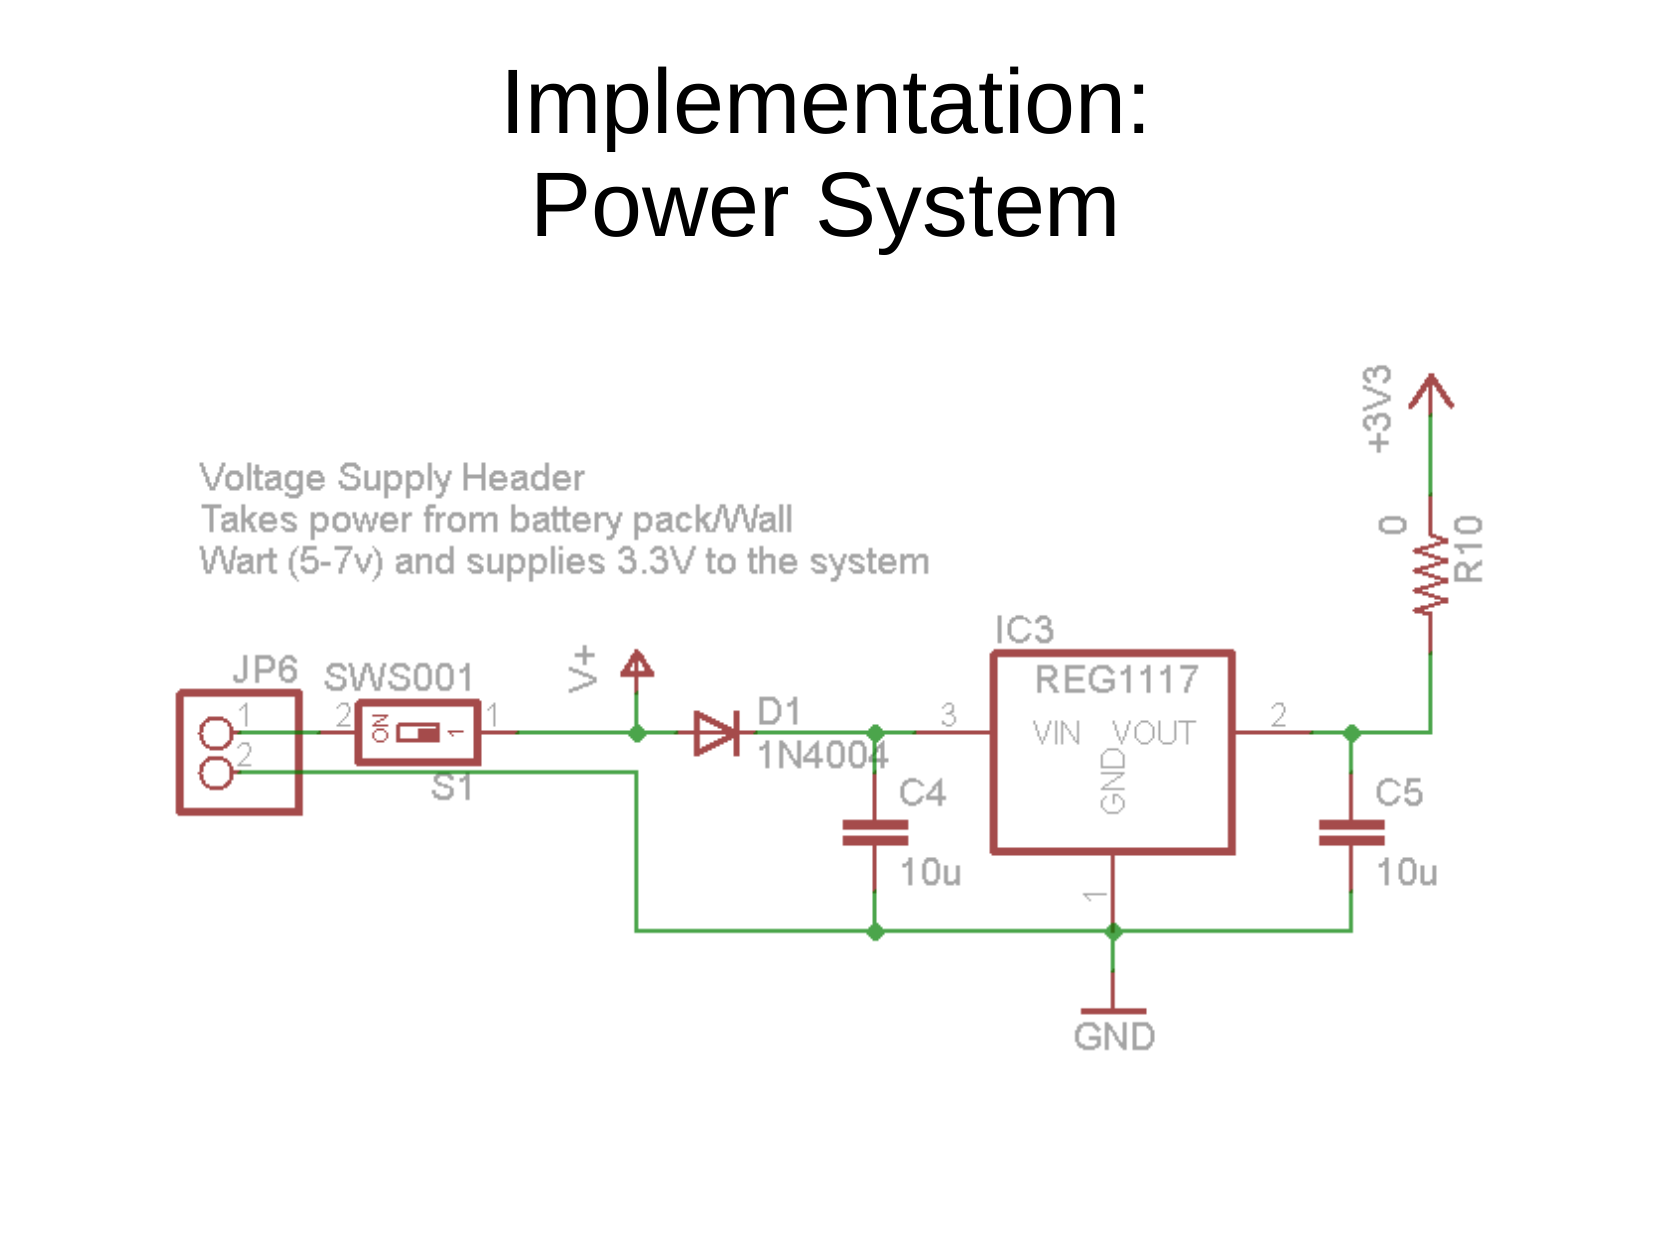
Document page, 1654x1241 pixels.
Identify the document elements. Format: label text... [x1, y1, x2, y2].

picture [77, 223, 1548, 1111]
title Implementation: Power System [82, 49, 1571, 257]
